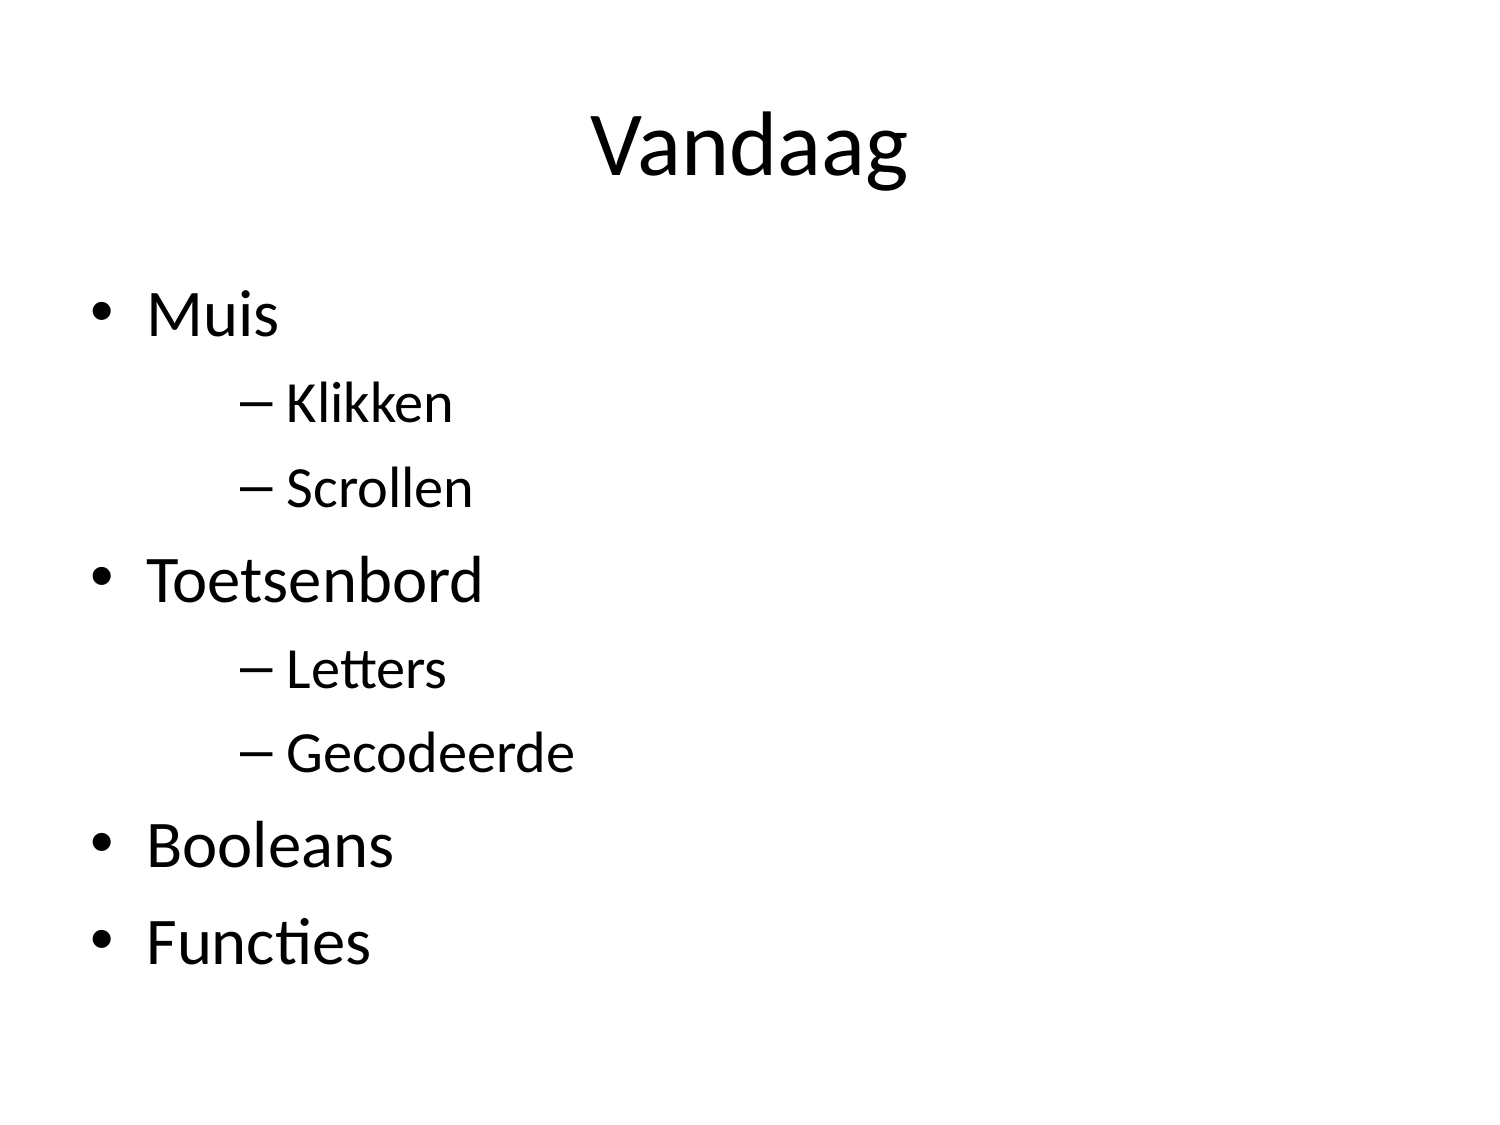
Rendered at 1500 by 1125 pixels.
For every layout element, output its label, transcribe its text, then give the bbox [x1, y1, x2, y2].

list Muis Klikken Scrollen Toetsenbord Letters Gecodeerde Booleans Functies [75, 262, 715, 1005]
title Vandaag [75, 45, 1426, 233]
